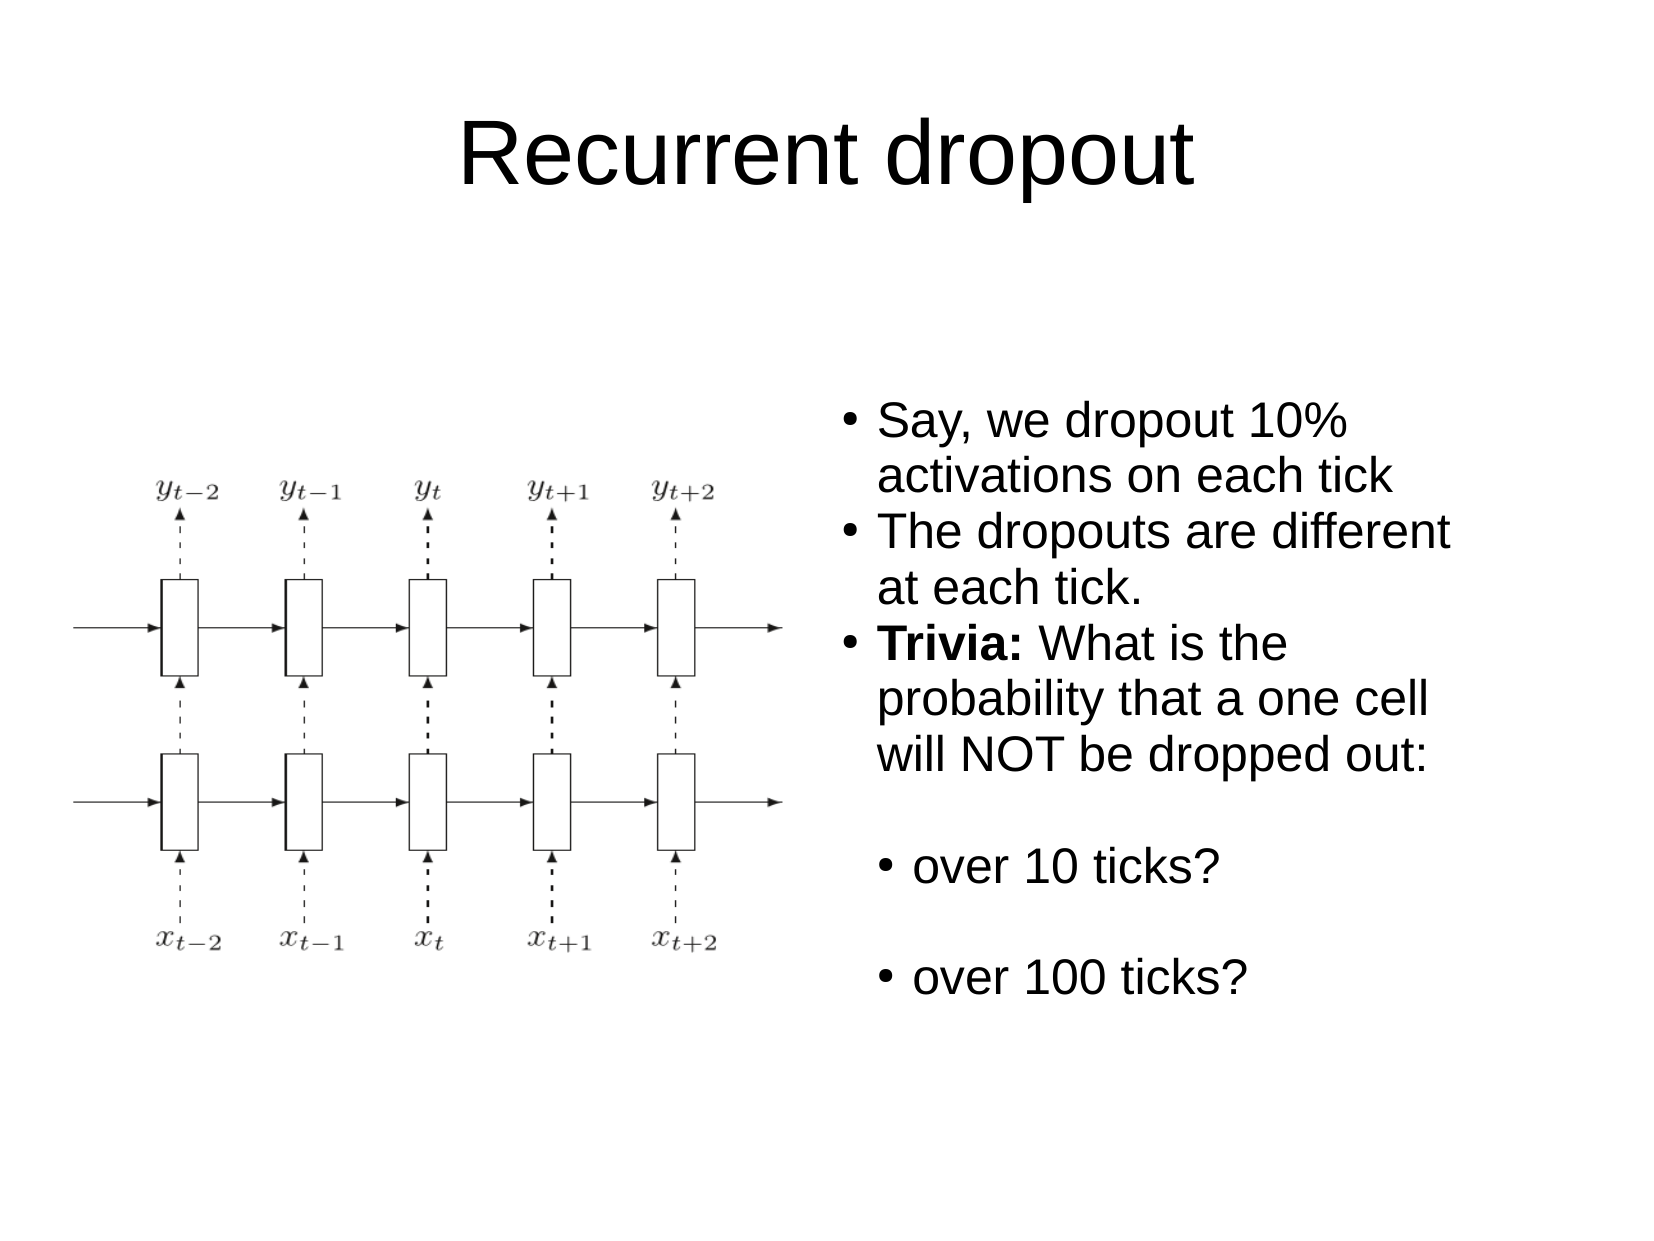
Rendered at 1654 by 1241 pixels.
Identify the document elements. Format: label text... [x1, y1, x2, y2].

subtitle Say, we dropout 10% activations on each tick The dropouts are different at each tick. Trivia: What is the probability that a one cell will NOT be dropped out: over 10 ticks? over 100 ticks? [841, 348, 1470, 1049]
picture [67, 477, 789, 953]
title Recurrent dropout [82, 49, 1571, 257]
